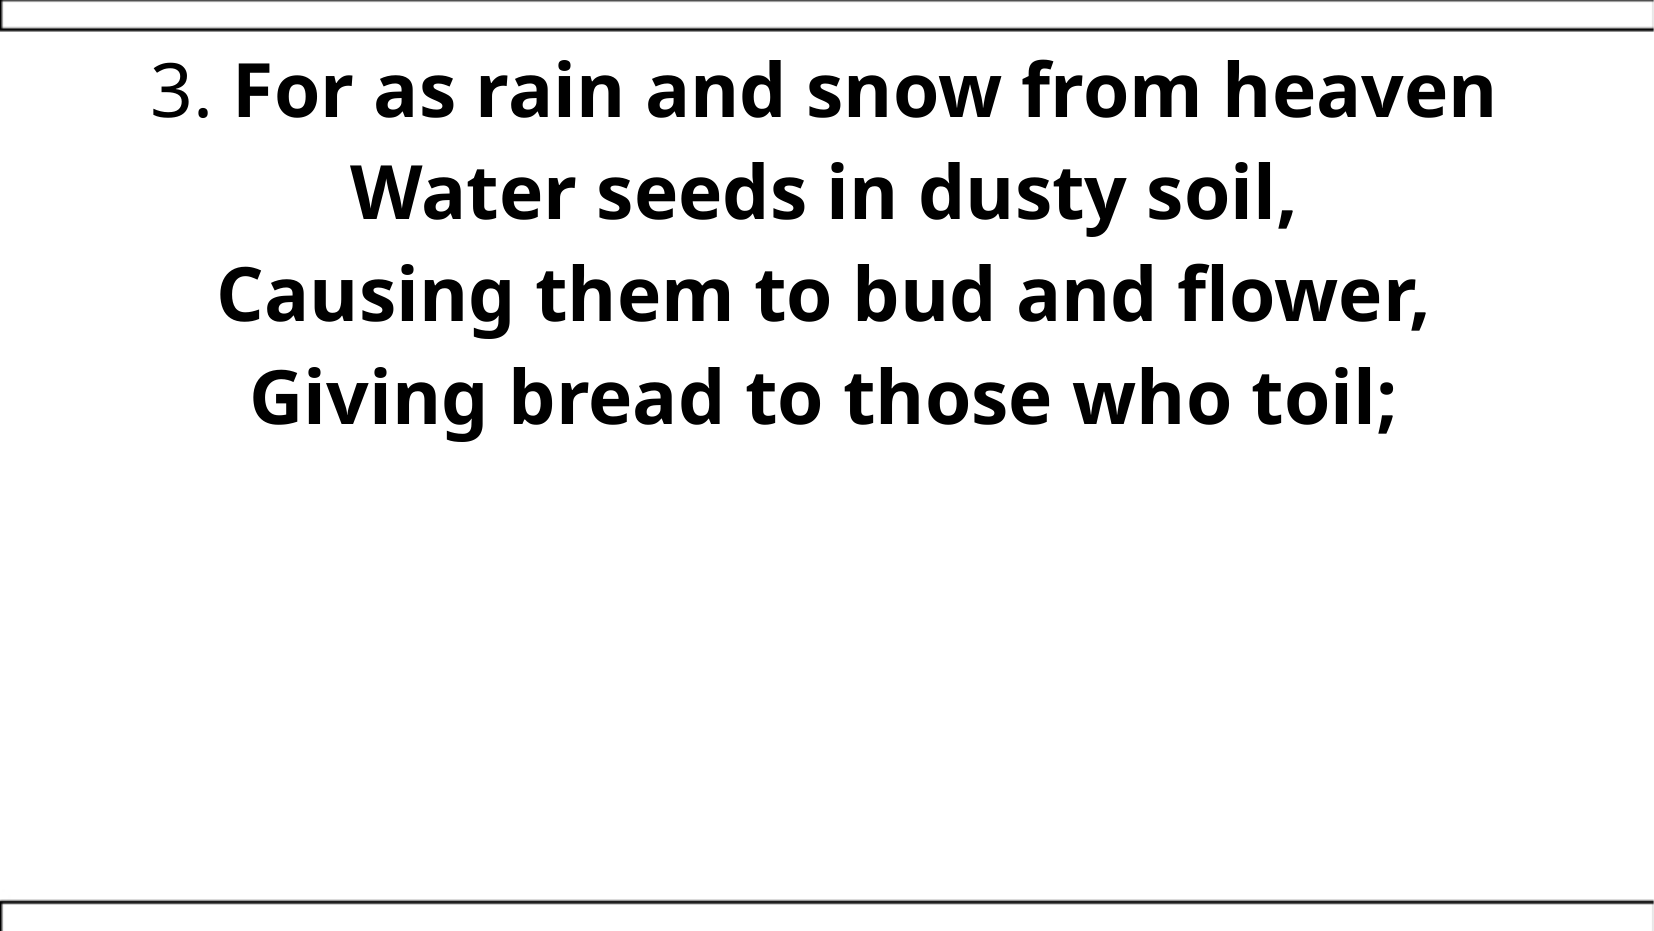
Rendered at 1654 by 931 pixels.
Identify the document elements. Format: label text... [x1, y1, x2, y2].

text_box 3. For as rain and snow from heaven Water seeds in dusty soil, Causing them to bud and flower, Giving bread to those who toil; [112, 29, 1538, 444]
picture [0, 0, 1654, 931]
